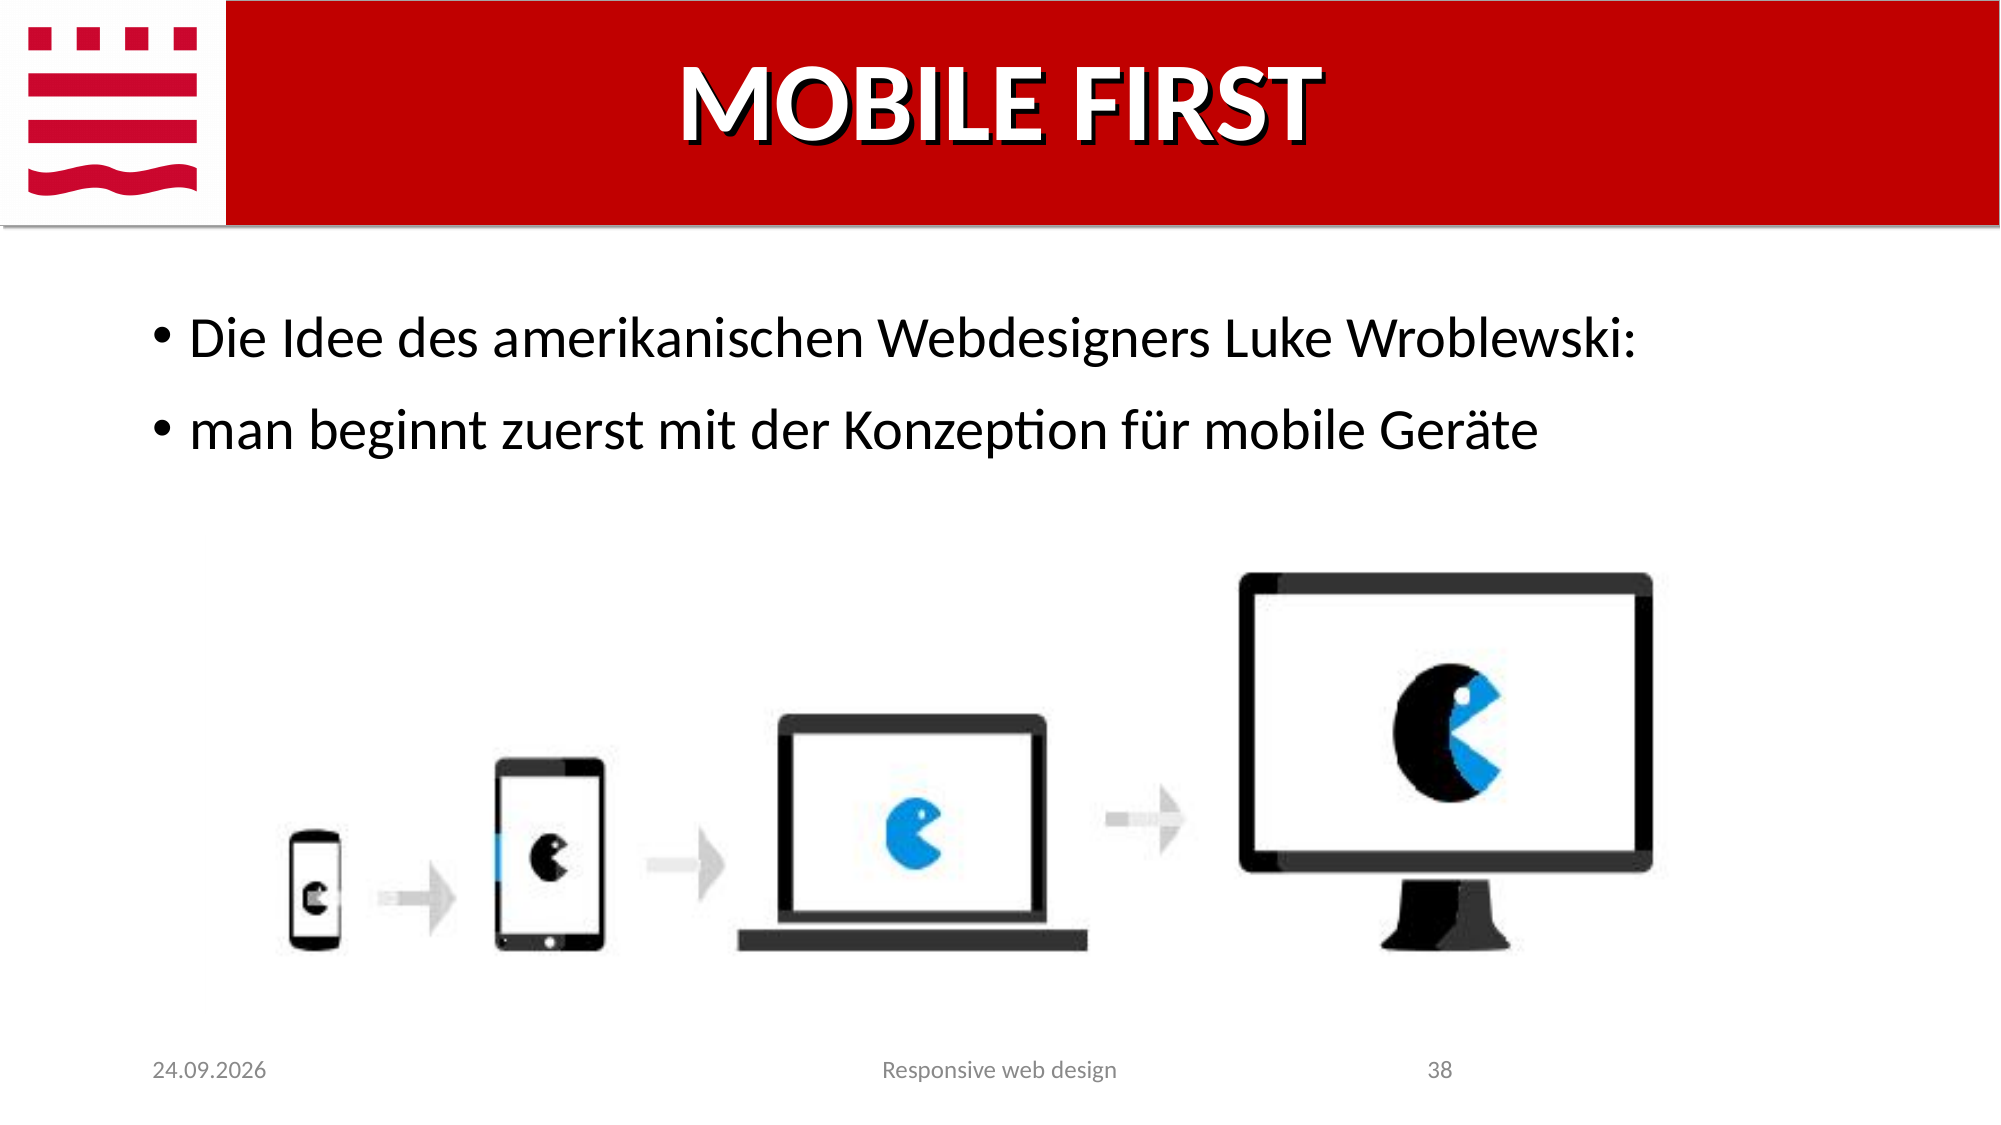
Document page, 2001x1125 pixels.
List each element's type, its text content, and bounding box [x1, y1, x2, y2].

picture [0, 0, 226, 225]
text_box 2017/4/30 [137, 1042, 588, 1103]
text_box [1412, 1042, 1863, 1103]
text_box Responsive web design [662, 1042, 1338, 1103]
picture [204, 535, 1753, 1014]
text_box MOBILE FIRST [226, 0, 2000, 225]
list Die Idee des amerikanischen Webdesigners Luke Wroblewski: man beginnt zuerst mit der Konzeption für mobile Geräte [137, 299, 1863, 1014]
